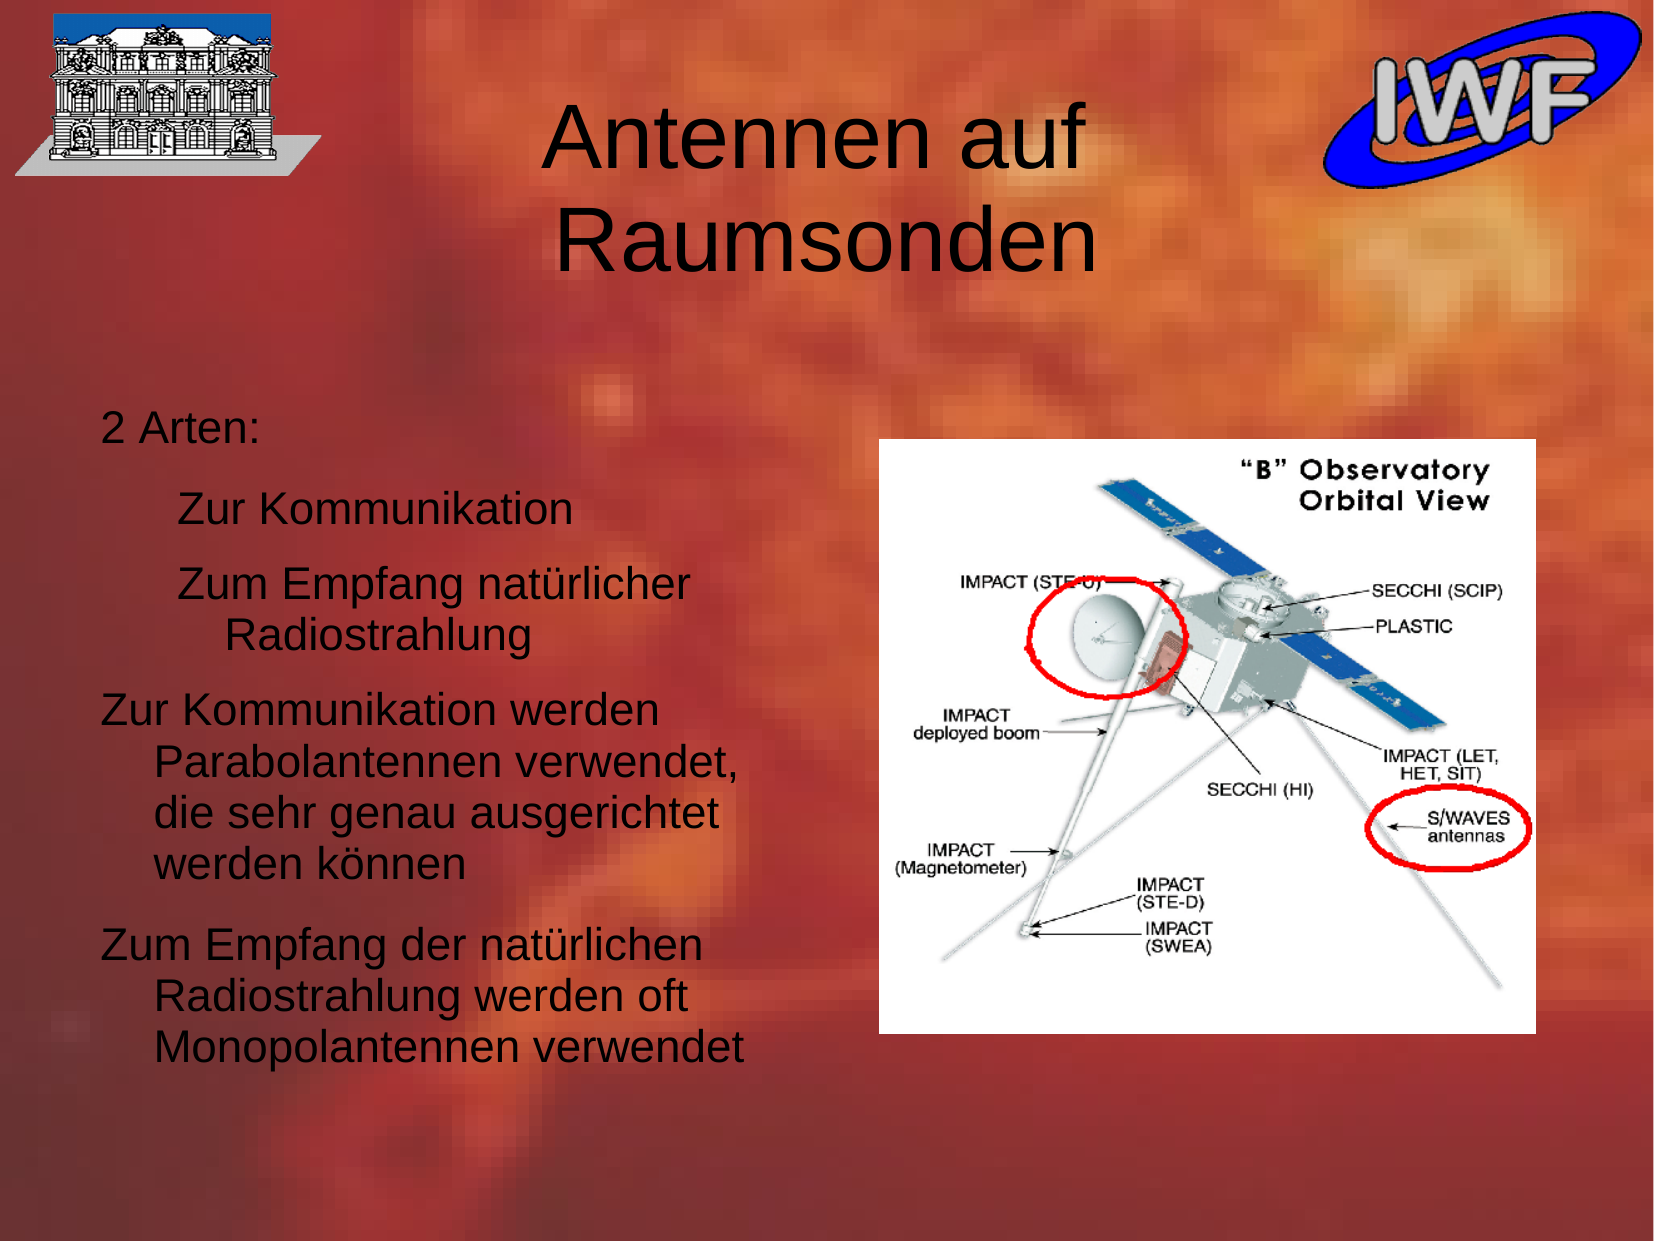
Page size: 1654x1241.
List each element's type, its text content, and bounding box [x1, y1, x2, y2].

title Antennen auf Raumsonden [82, 85, 1571, 291]
picture [0, 0, 1654, 1241]
list 2 Arten: Zur Kommunikation Zum Empfang natürlicher Radiostrahlung Zur Kommunikation werden Parabolantennen verwendet, die sehr genau ausgerichtet werden können Zum Empfang der natürlichen Radiostrahlung werden oft Monopolantennen verwendet [82, 402, 809, 1188]
